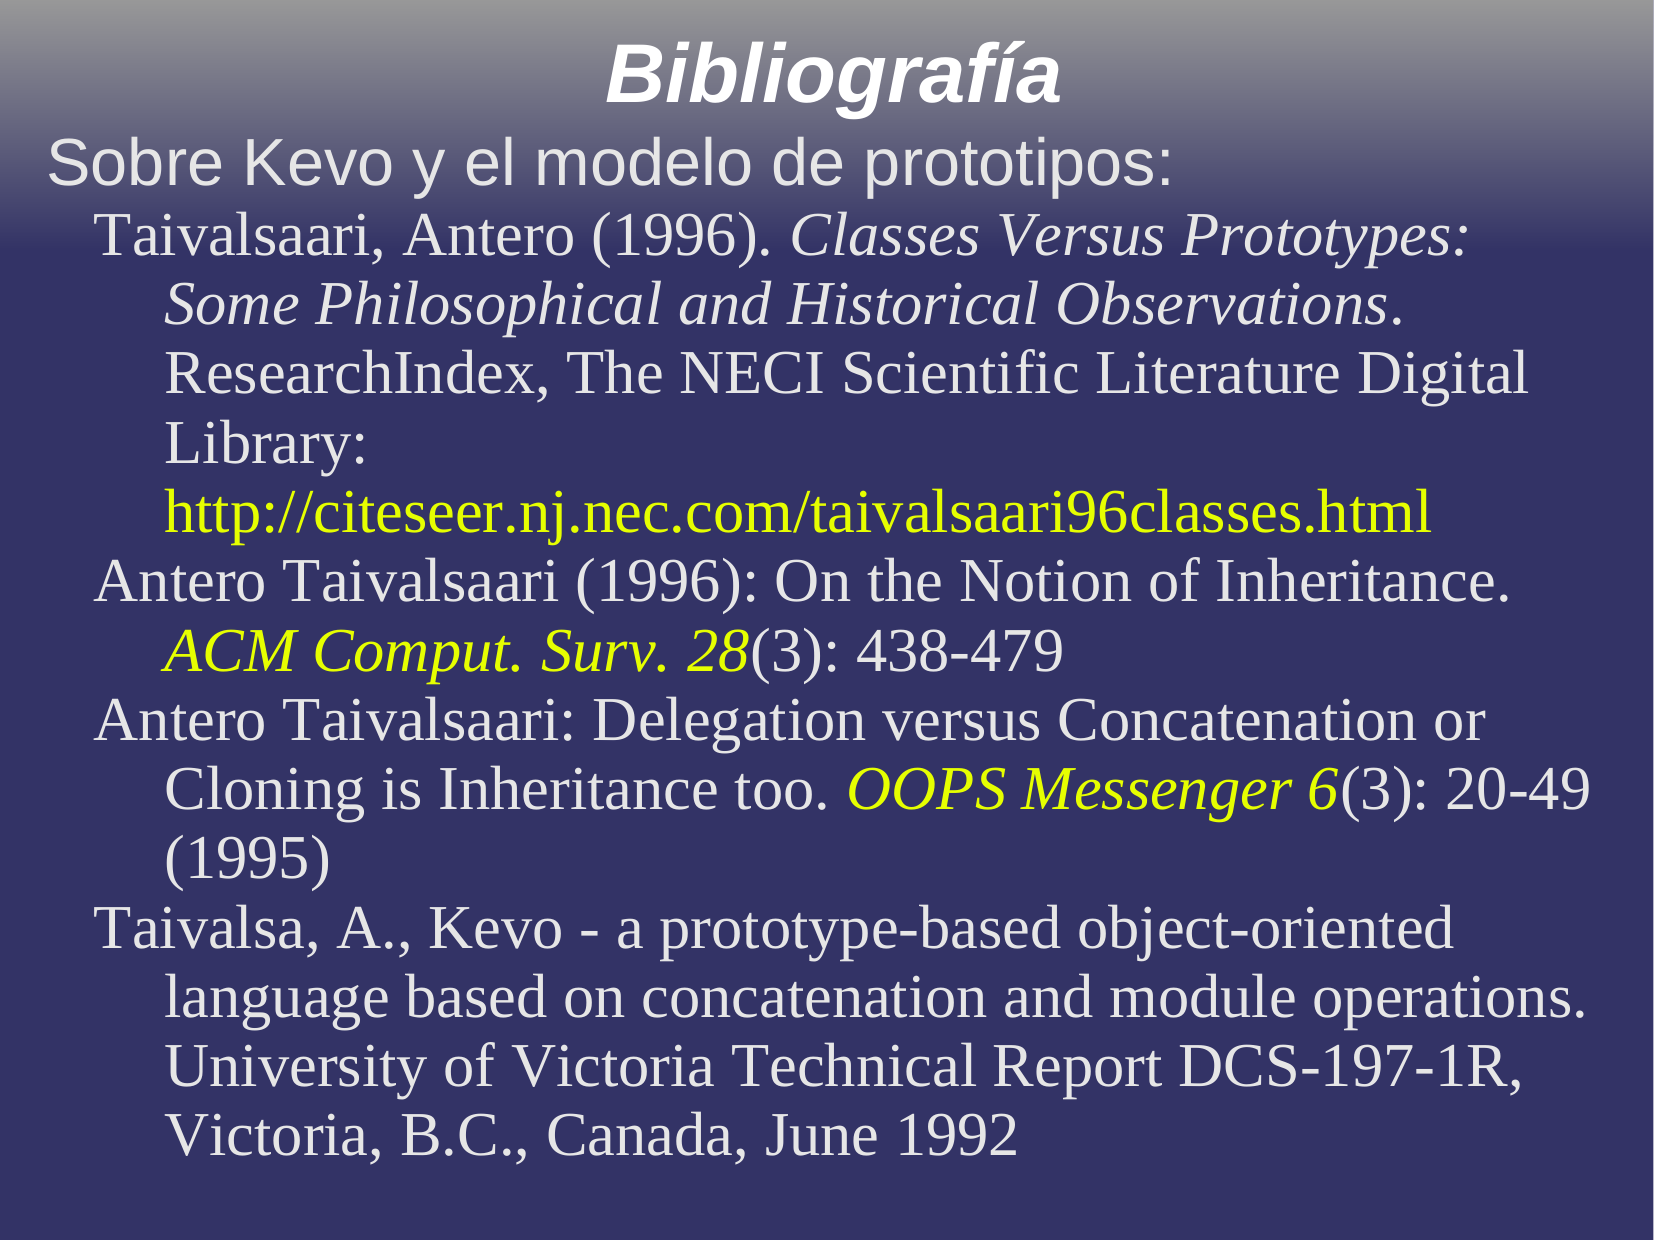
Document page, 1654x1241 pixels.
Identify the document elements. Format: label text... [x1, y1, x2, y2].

title Bibliografía [128, 0, 1541, 124]
list Sobre Kevo y el modelo de prototipos: Taivalsaari, Antero (1996). Classes Versus Prototypes: Some Philosophical and Historical Observations. ResearchIndex, The NECI Scientific Literature Digital Library: http://citeseer.nj.nec.com/taivalsaari96classes.html Antero Taivalsaari (1996): On the Notion of Inheritance. ACM Comput. Surv. 28(3): 438-479 Antero Taivalsaari: Delegation versus Concatenation or Cloning is Inheritance too. OOPS Messenger 6(3): 20-49 (1995) Taivalsa, A., Kevo - a prototype-based object-oriented language based on concatenation and module operations. University of Victoria Technical Report DCS-197-1R, Victoria, B.C., Canada, June 1992 [34, 124, 1606, 1110]
